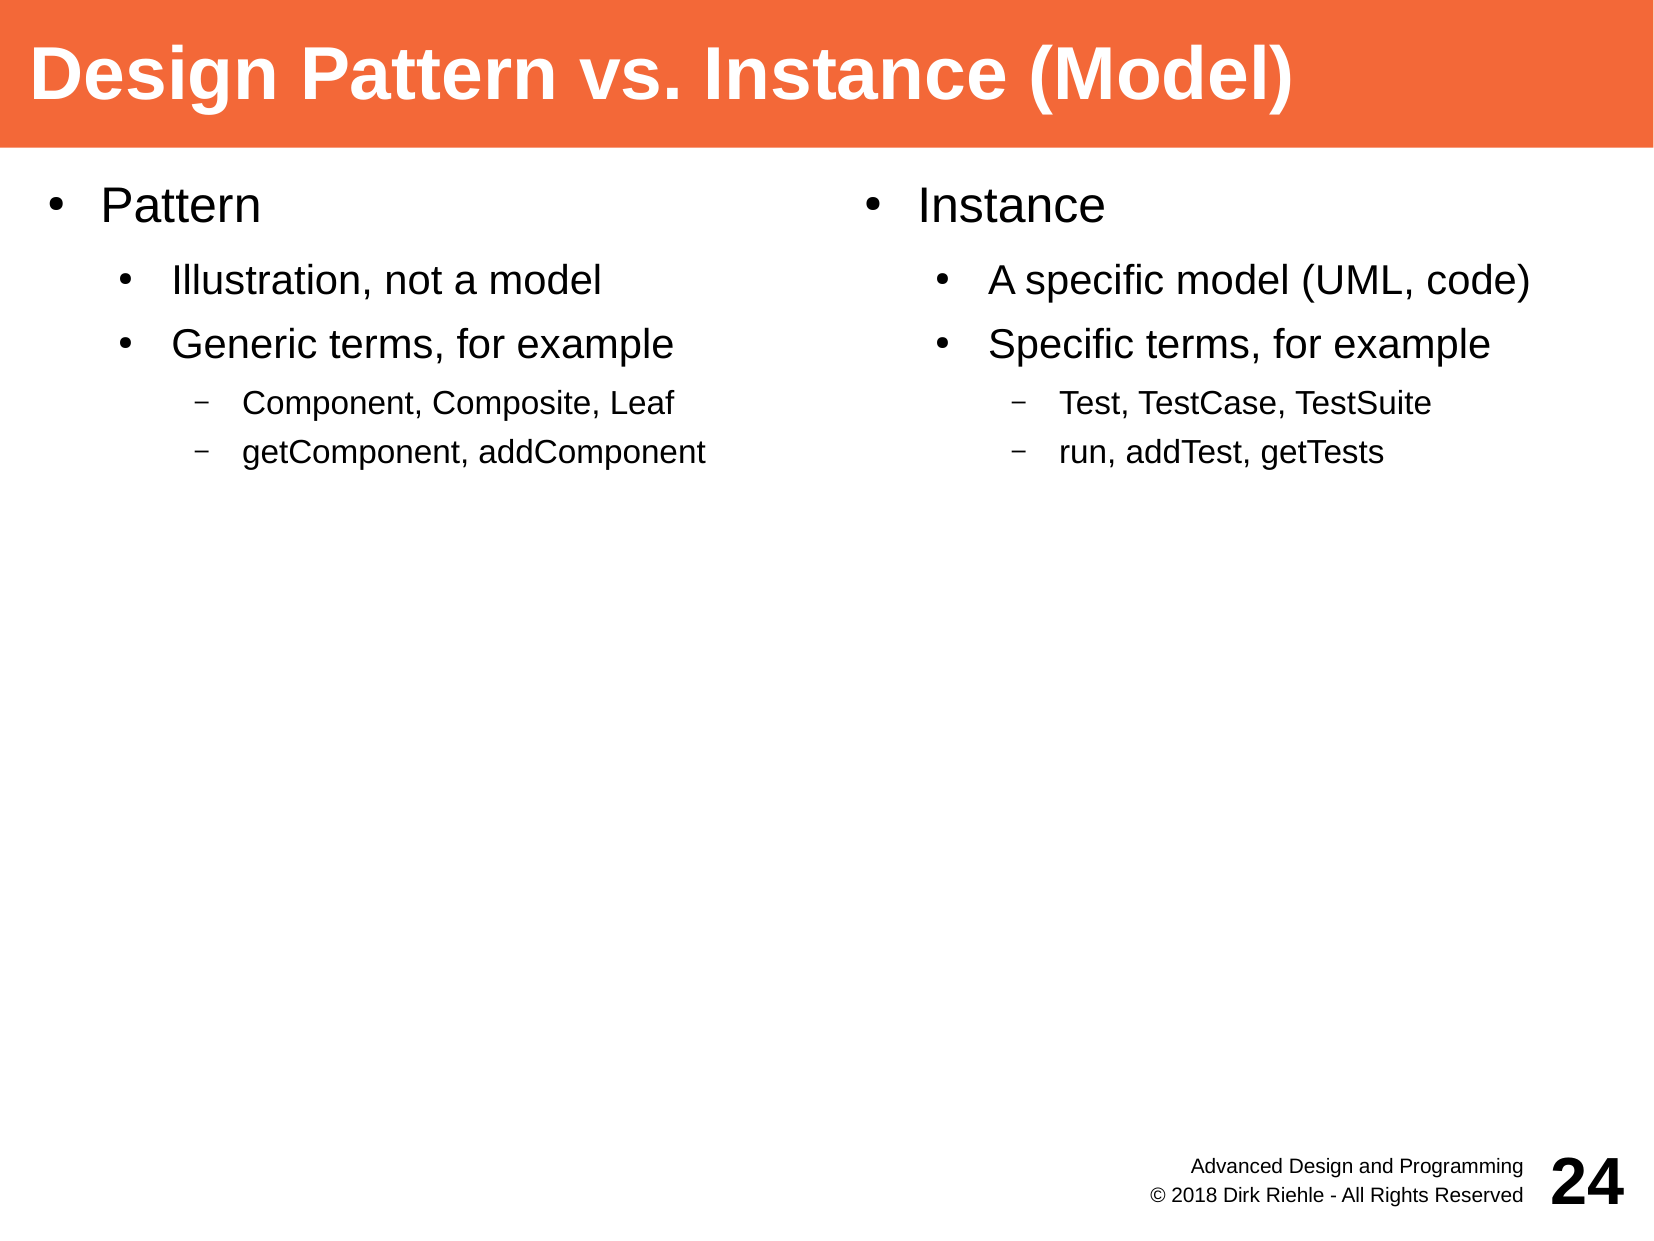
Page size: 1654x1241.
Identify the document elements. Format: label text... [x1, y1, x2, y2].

list Pattern Illustration, not a model Generic terms, for example Component, Composite, Leaf getComponent, addComponent [29, 177, 808, 1063]
title Design Pattern vs. Instance (Model) [0, 0, 1654, 148]
list Instance A specific model (UML, code) Specific terms, for example Test, TestCase, TestSuite run, addTest, getTests [846, 177, 1625, 1063]
